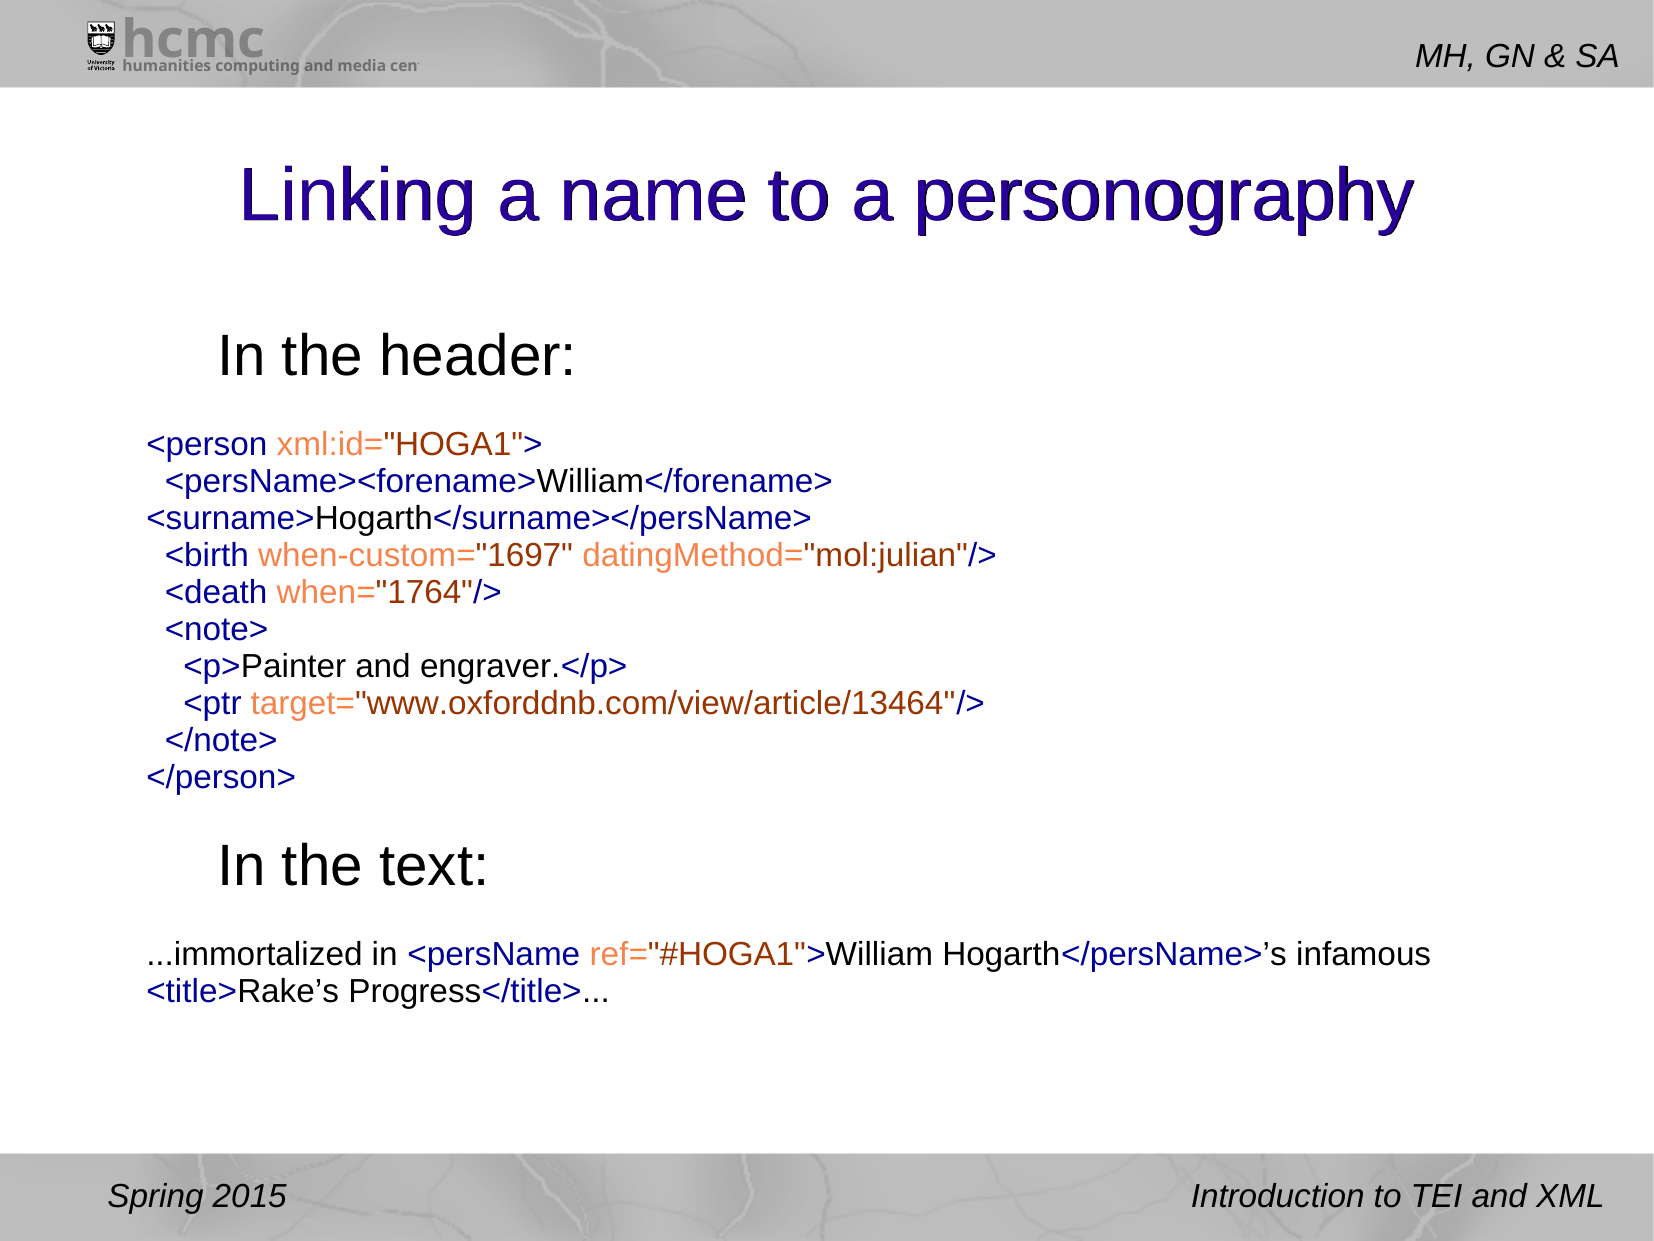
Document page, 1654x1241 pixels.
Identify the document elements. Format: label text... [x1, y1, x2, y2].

list In the header: <person xml:id="HOGA1"> <persName><forename>William</forename> <surname>Hogarth</surname></persName> <birth when-custom="1697" datingMethod="mol:julian"/> <death when="1764"/> <note> <p>Painter and engraver.</p> <ptr target="www.oxforddnb.com/view/article/13464"/> </note> </person> In the text: ...immortalized in <persName ref="#HOGA1">William Hogarth</persName>’s infamous <title>Rake’s Progress</title>... [146, 322, 1505, 1043]
picture [0, 0, 1654, 1241]
title Linking a name to a personography [118, 90, 1536, 298]
